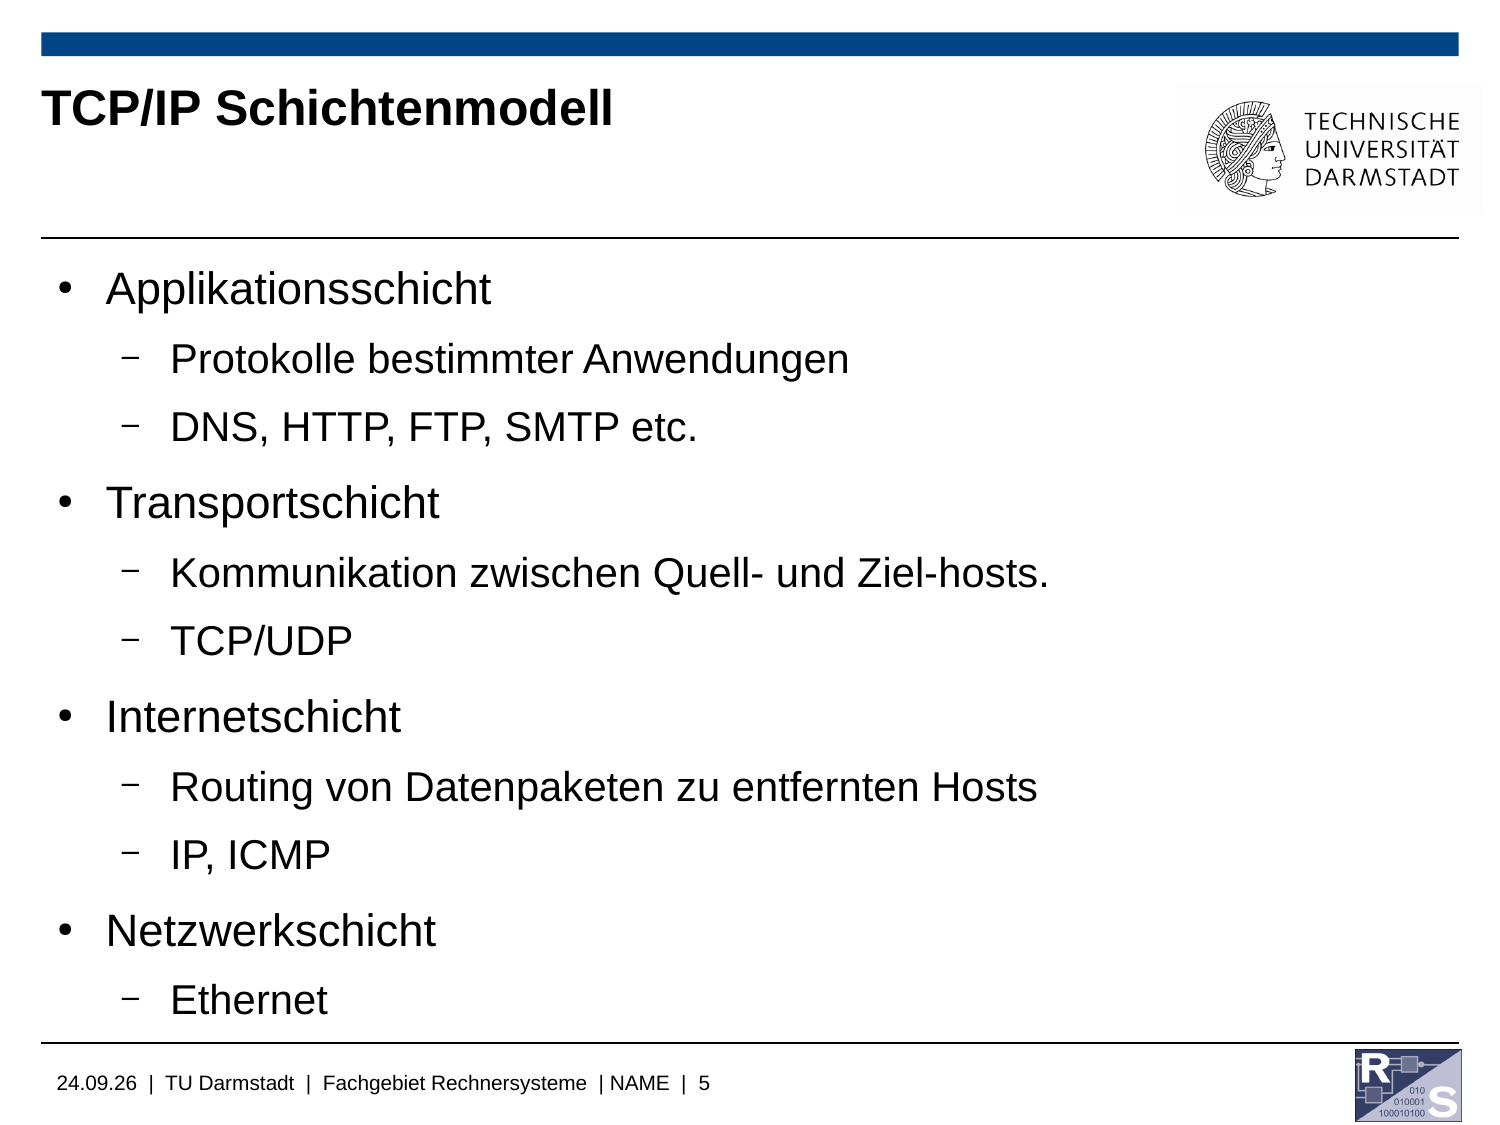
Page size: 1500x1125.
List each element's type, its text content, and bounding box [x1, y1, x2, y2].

title TCP/IP Schichtenmodell [41, 32, 1131, 183]
list Applikationsschicht Protokolle bestimmter Anwendungen DNS, HTTP, FTP, SMTP etc. Transportschicht Kommunikation zwischen Quell- und Ziel-hosts. TCP/UDP Internetschicht Routing von Datenpaketen zu entfernten Hosts IP, ICMP Netzwerkschicht Ethernet [41, 263, 1455, 1032]
picture [1355, 1049, 1462, 1122]
